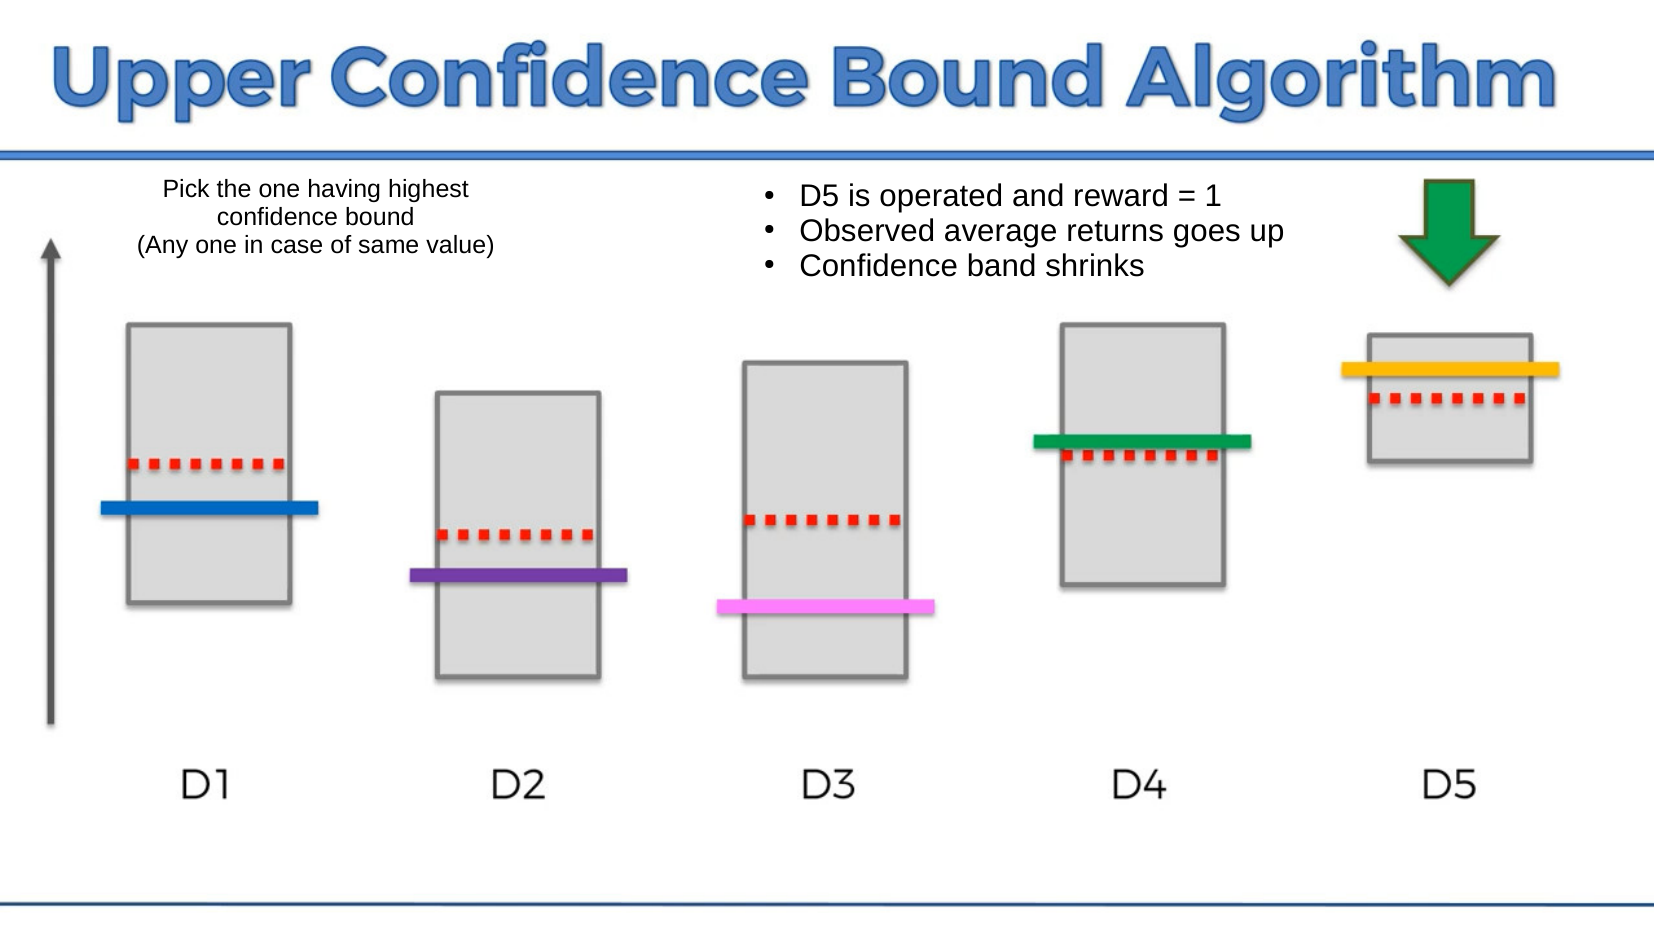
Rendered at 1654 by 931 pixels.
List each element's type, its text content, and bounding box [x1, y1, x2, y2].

text_box Pick the one having highest confidence bound (Any one in case of same value) [122, 167, 573, 267]
picture [0, 23, 1654, 913]
text_box D5 is operated and reward = 1 Observed average returns goes up Confidence band shrinks [749, 171, 1301, 291]
